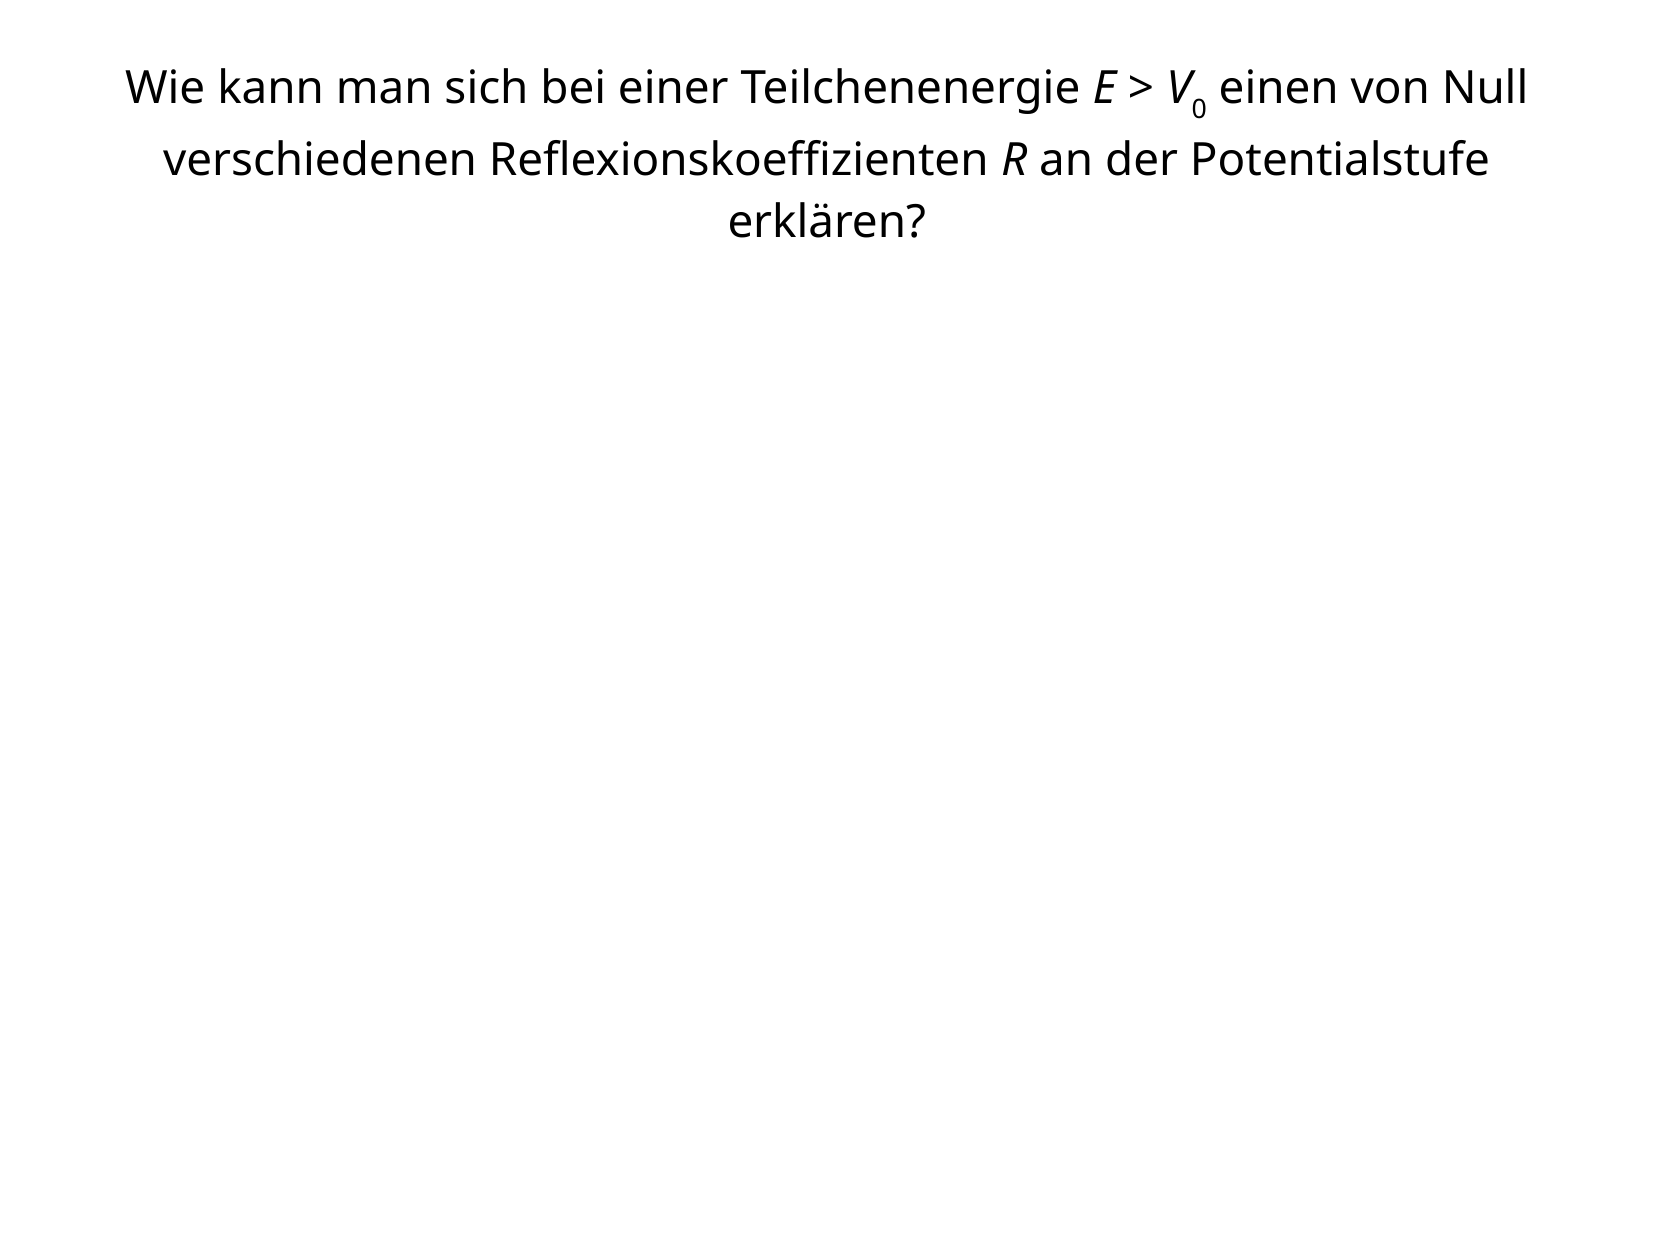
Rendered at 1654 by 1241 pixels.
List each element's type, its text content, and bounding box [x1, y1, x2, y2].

title Wie kann man sich bei einer Teilchenenergie E > V0 einen von Null verschiedenen Reflexionskoeffizienten R an der Potentialstufe erklären? [82, 49, 1571, 257]
